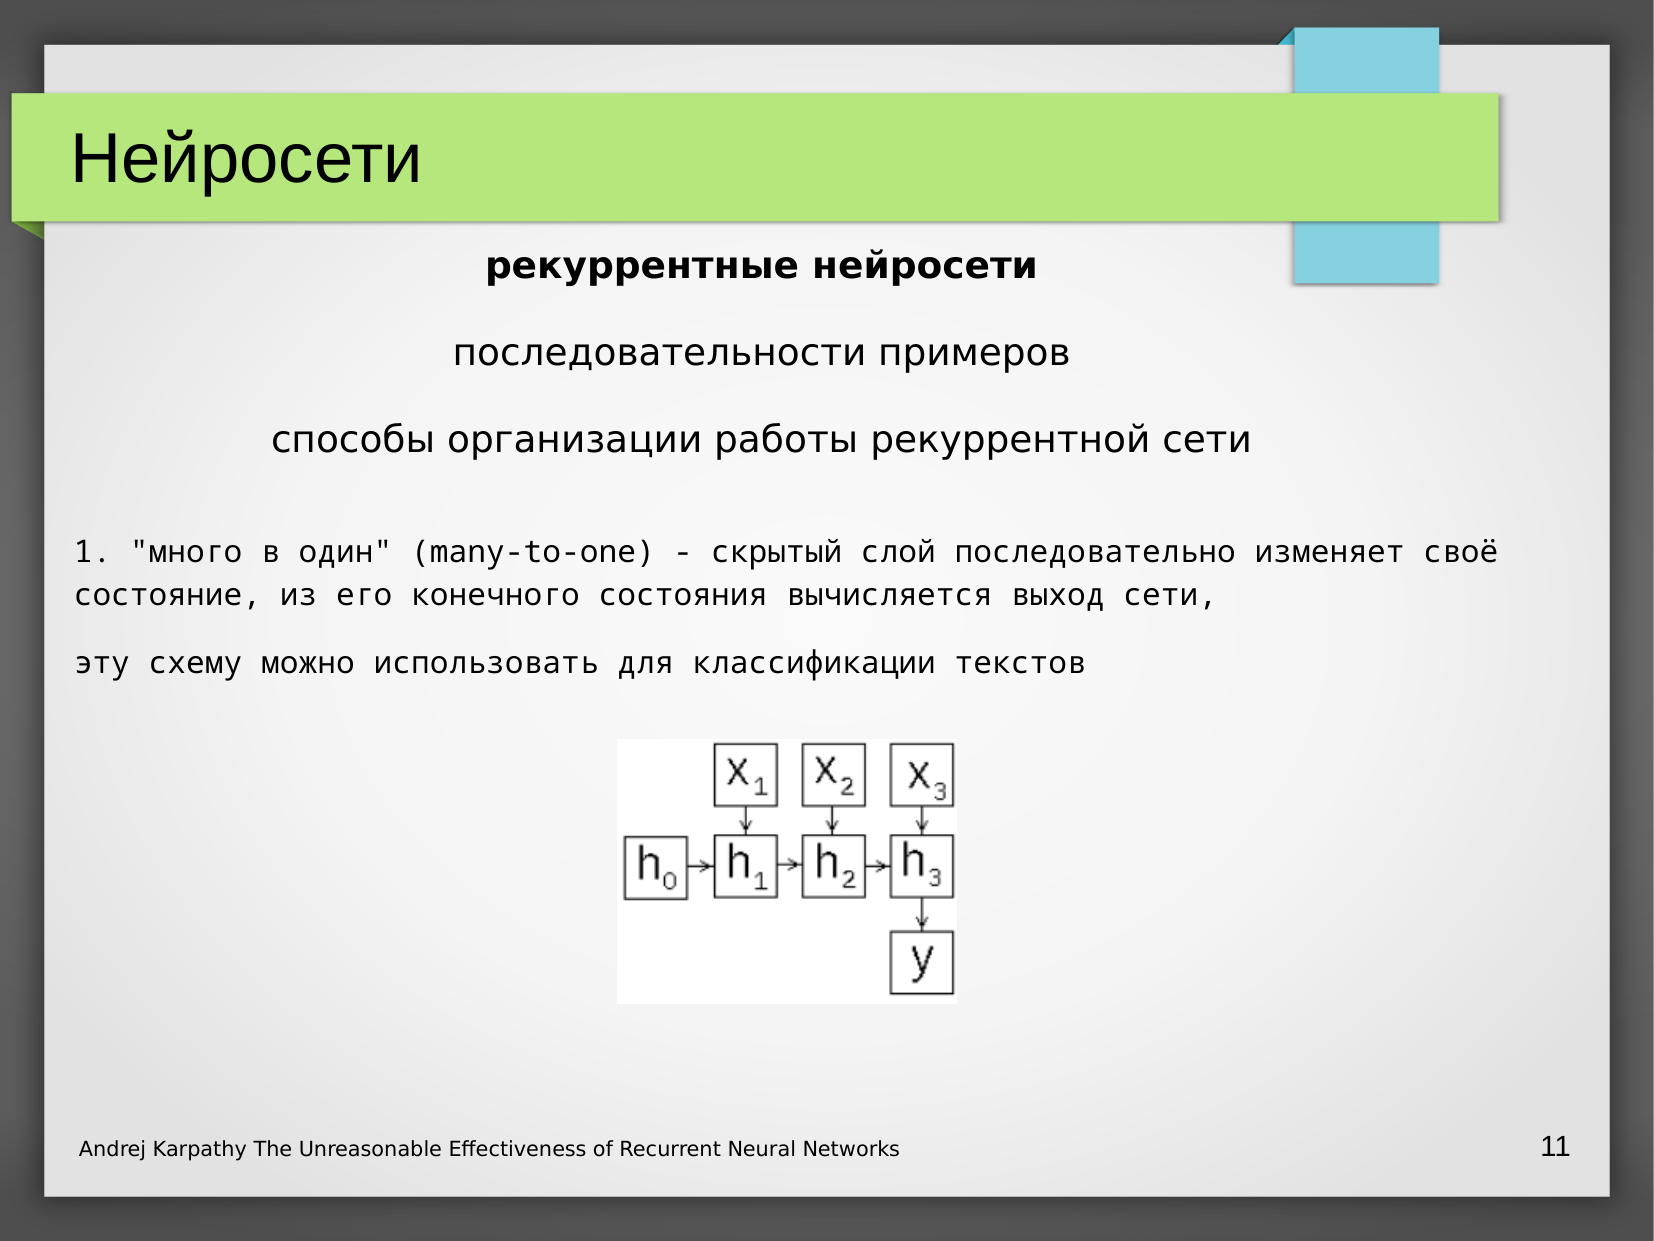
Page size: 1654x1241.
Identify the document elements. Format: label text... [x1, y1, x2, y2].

text_box 1. "много в один" (many-to-one) - скрытый слой последовательно изменяет своё состояние, из его конечного состояния вычисляется выход сети, эту схему можно использовать для классификации текстов [59, 522, 1595, 687]
title Нейросети [70, 118, 1205, 199]
text_box Andrej Karpathy The Unreasonable Effectiveness of Recurrent Neural Networks [64, 1130, 922, 1170]
picture [0, 0, 1654, 1241]
text_box рекуррентные нейросети последовательности примеров способы организации работы рекуррентной сети [224, 236, 1300, 513]
